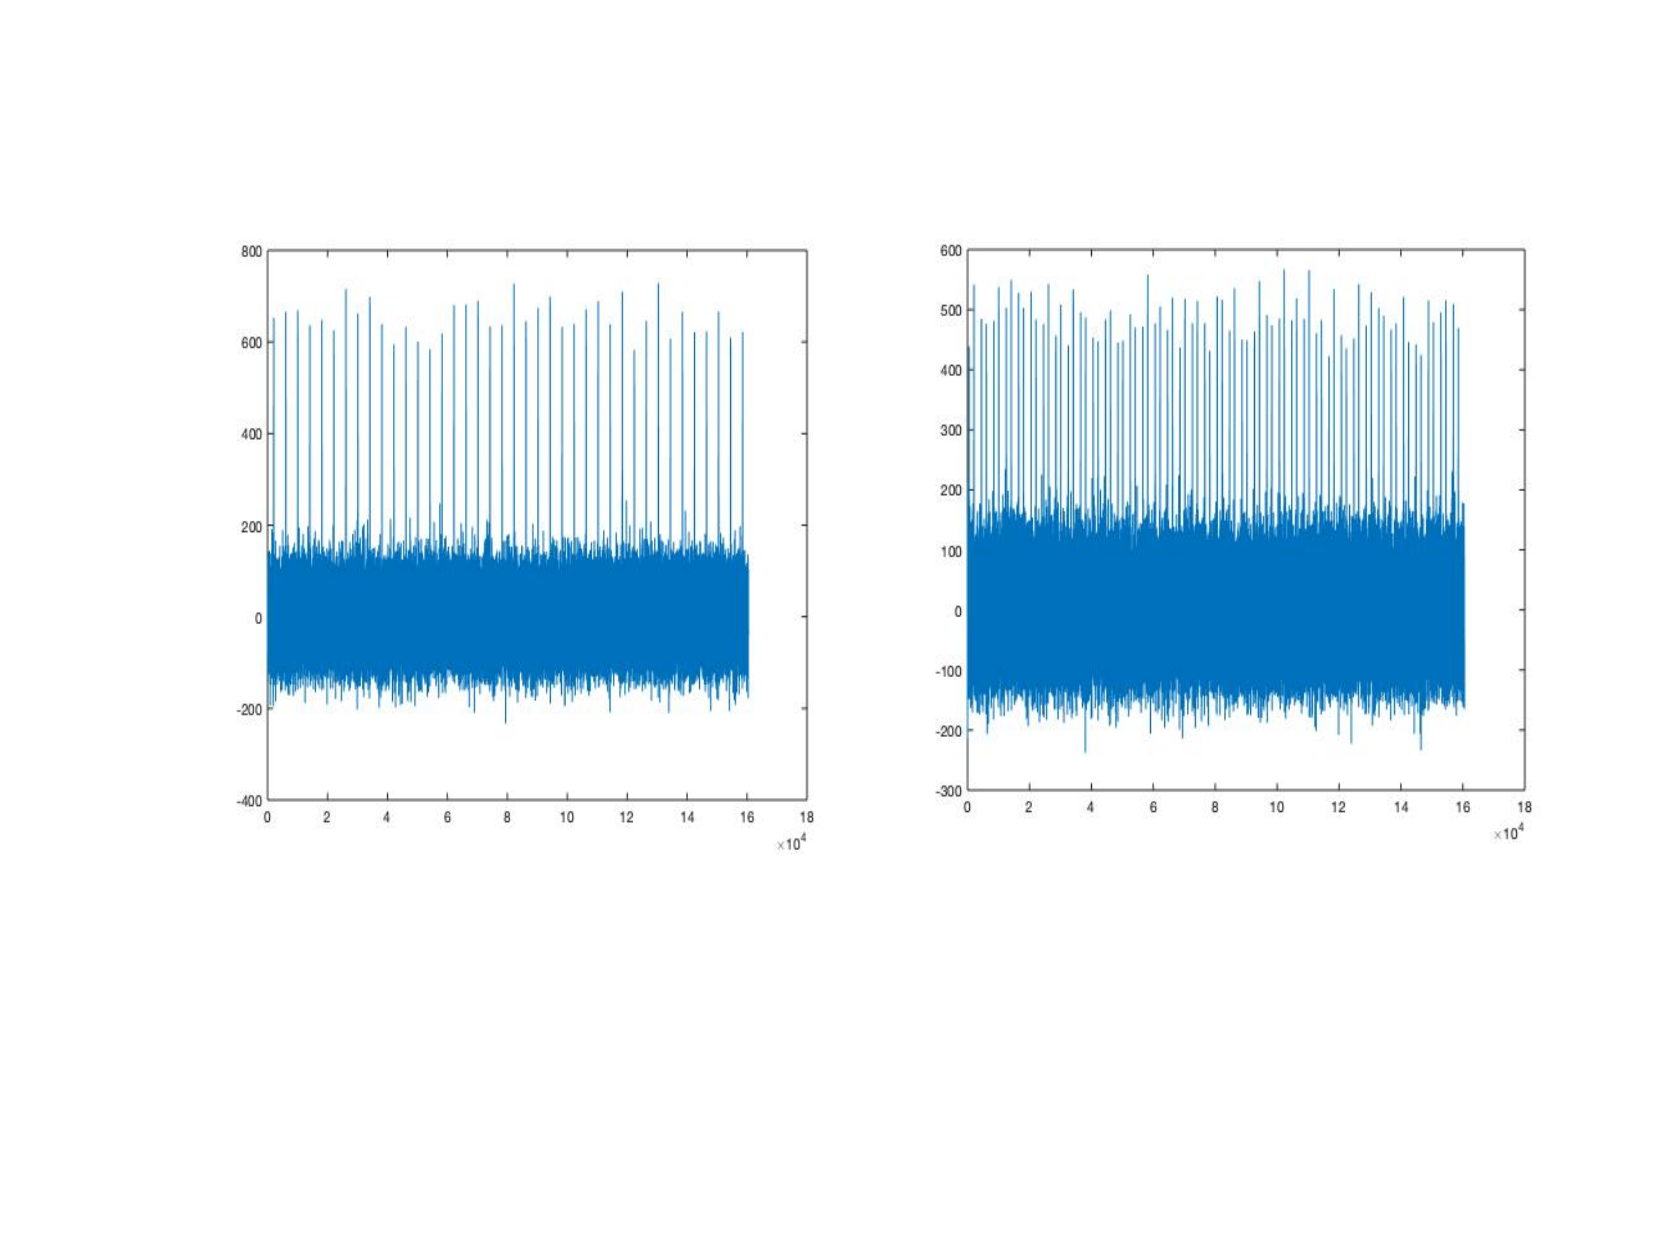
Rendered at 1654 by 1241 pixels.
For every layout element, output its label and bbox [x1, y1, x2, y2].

picture [177, 201, 873, 875]
picture [874, 201, 1593, 863]
